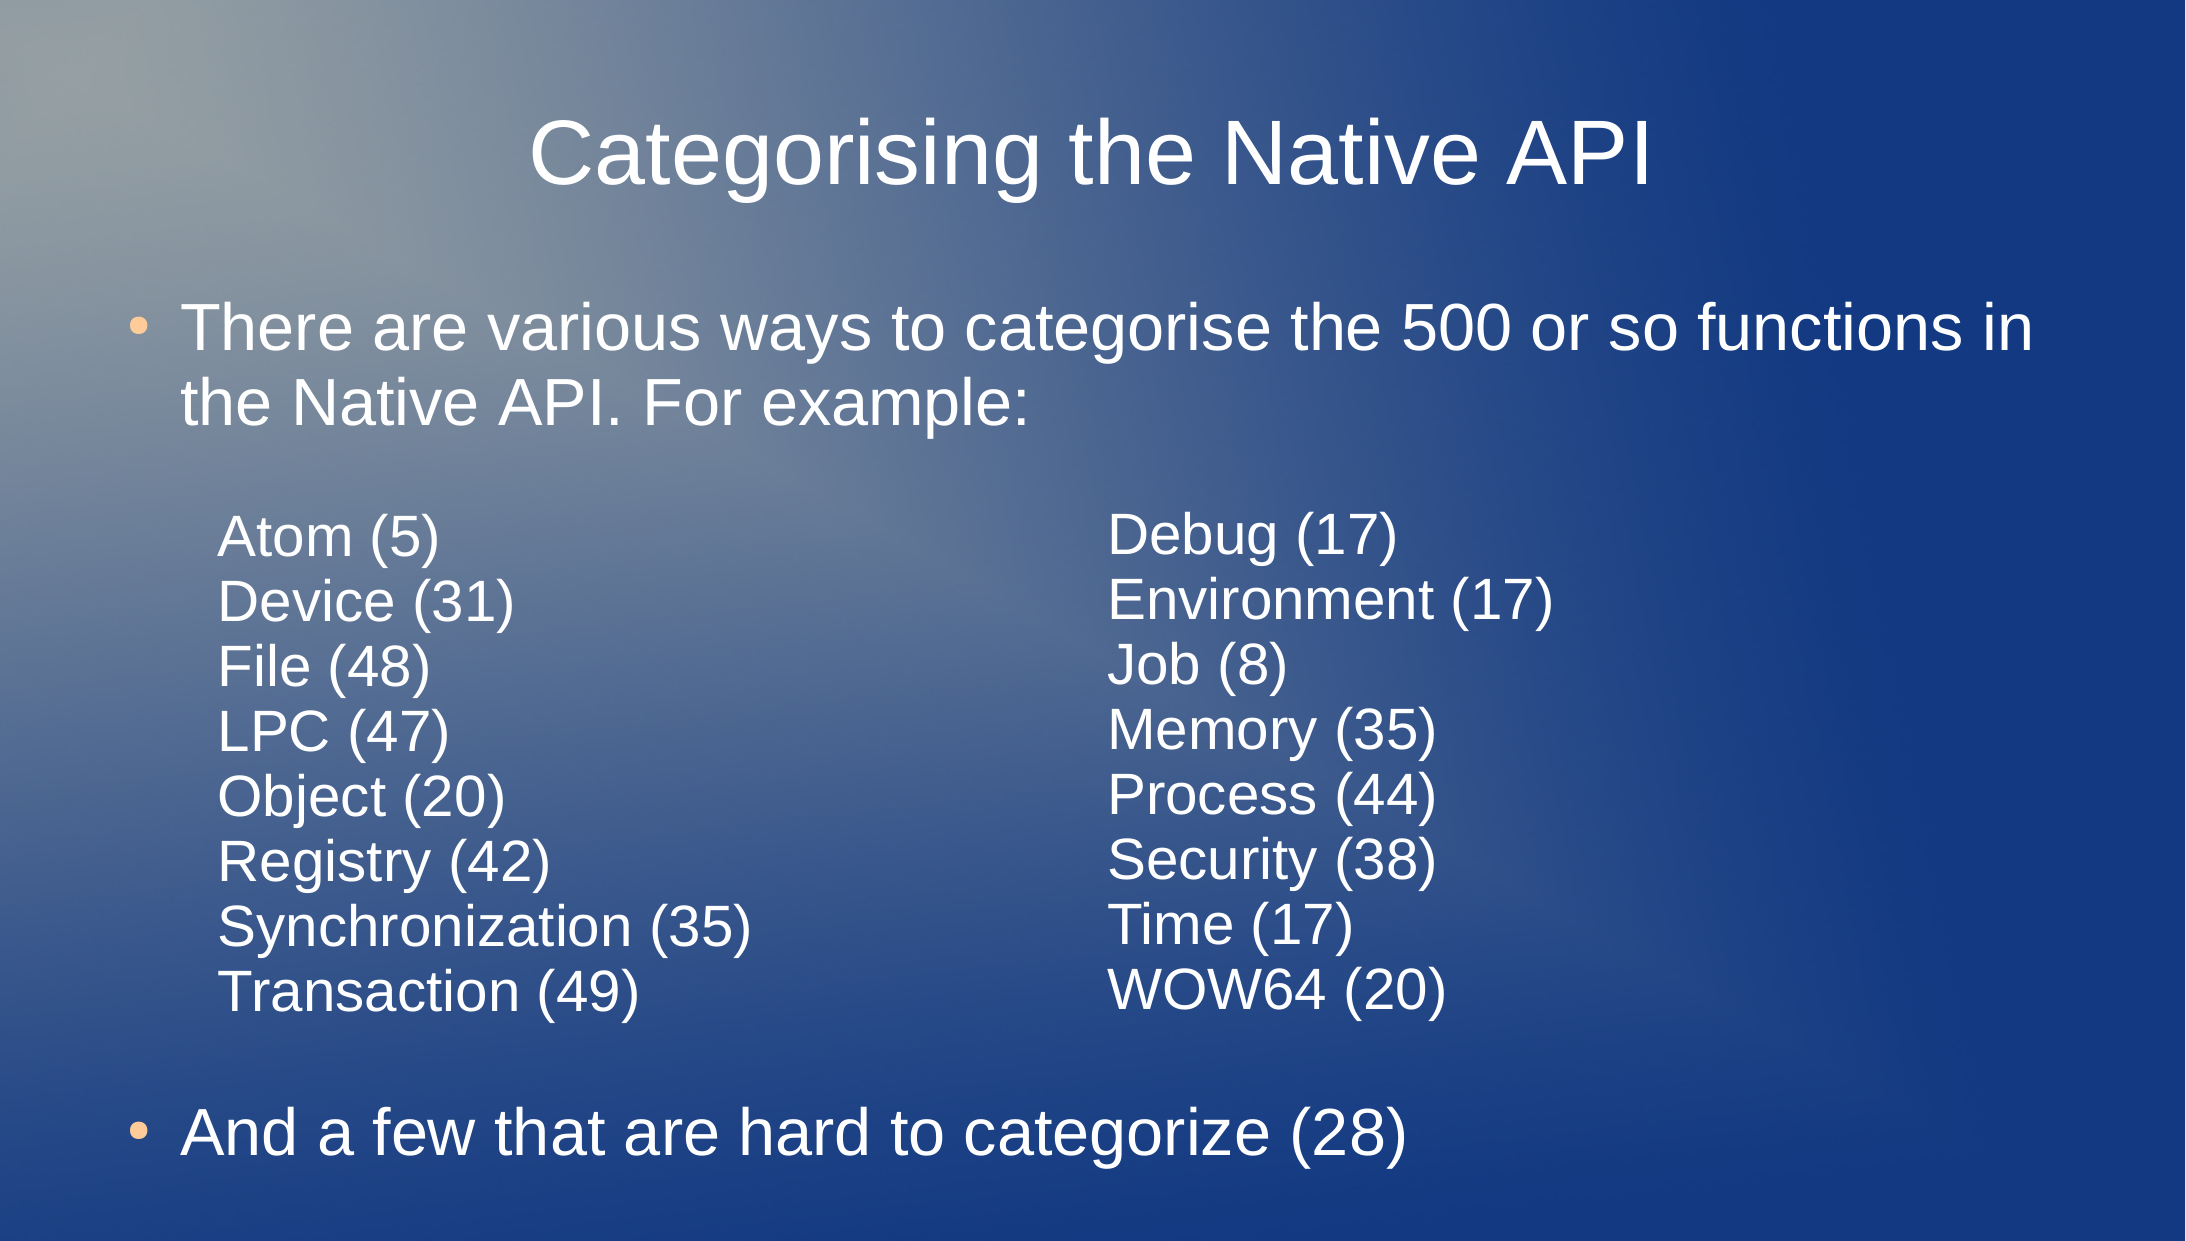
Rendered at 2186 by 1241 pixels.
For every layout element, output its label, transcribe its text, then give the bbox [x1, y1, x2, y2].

text_box Atom (5) Device (31) File (48) LPC (47) Object (20) Registry (42) Synchronization (35) Transaction (49) [202, 496, 1046, 1030]
text_box Debug (17) Environment (17) Job (8) Memory (35) Process (44) Security (38) Time (17) WOW64 (20) [1092, 494, 1936, 1028]
list There are various ways to categorise the 500 or so functions in the Native API. For example: And a few that are hard to categorize (28) [109, 290, 2076, 1241]
picture [0, 0, 2186, 1241]
title Categorising the Native API [109, 49, 2076, 257]
